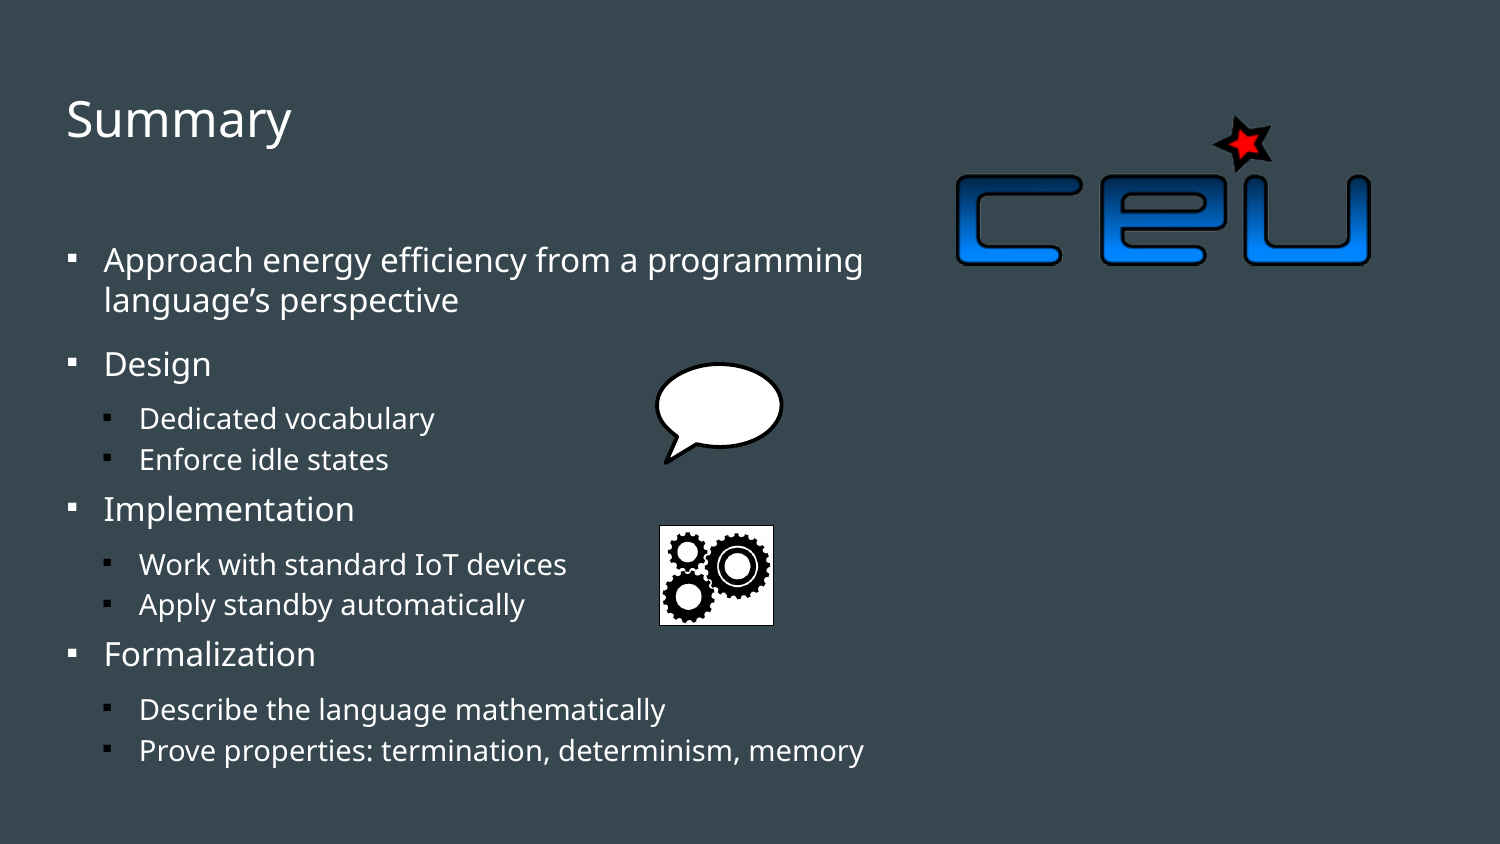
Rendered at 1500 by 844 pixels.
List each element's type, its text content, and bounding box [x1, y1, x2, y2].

picture [645, 354, 792, 473]
title Summary [51, 72, 1449, 167]
picture [956, 115, 1371, 266]
picture [659, 525, 774, 626]
list Approach energy efficiency from a programming language’s perspective Design Dedicated vocabulary Enforce idle states Implementation Work with standard IoT devices Apply standby automatically Formalization Describe the language mathematically Prove properties: termination, determinism, memory [53, 224, 922, 780]
